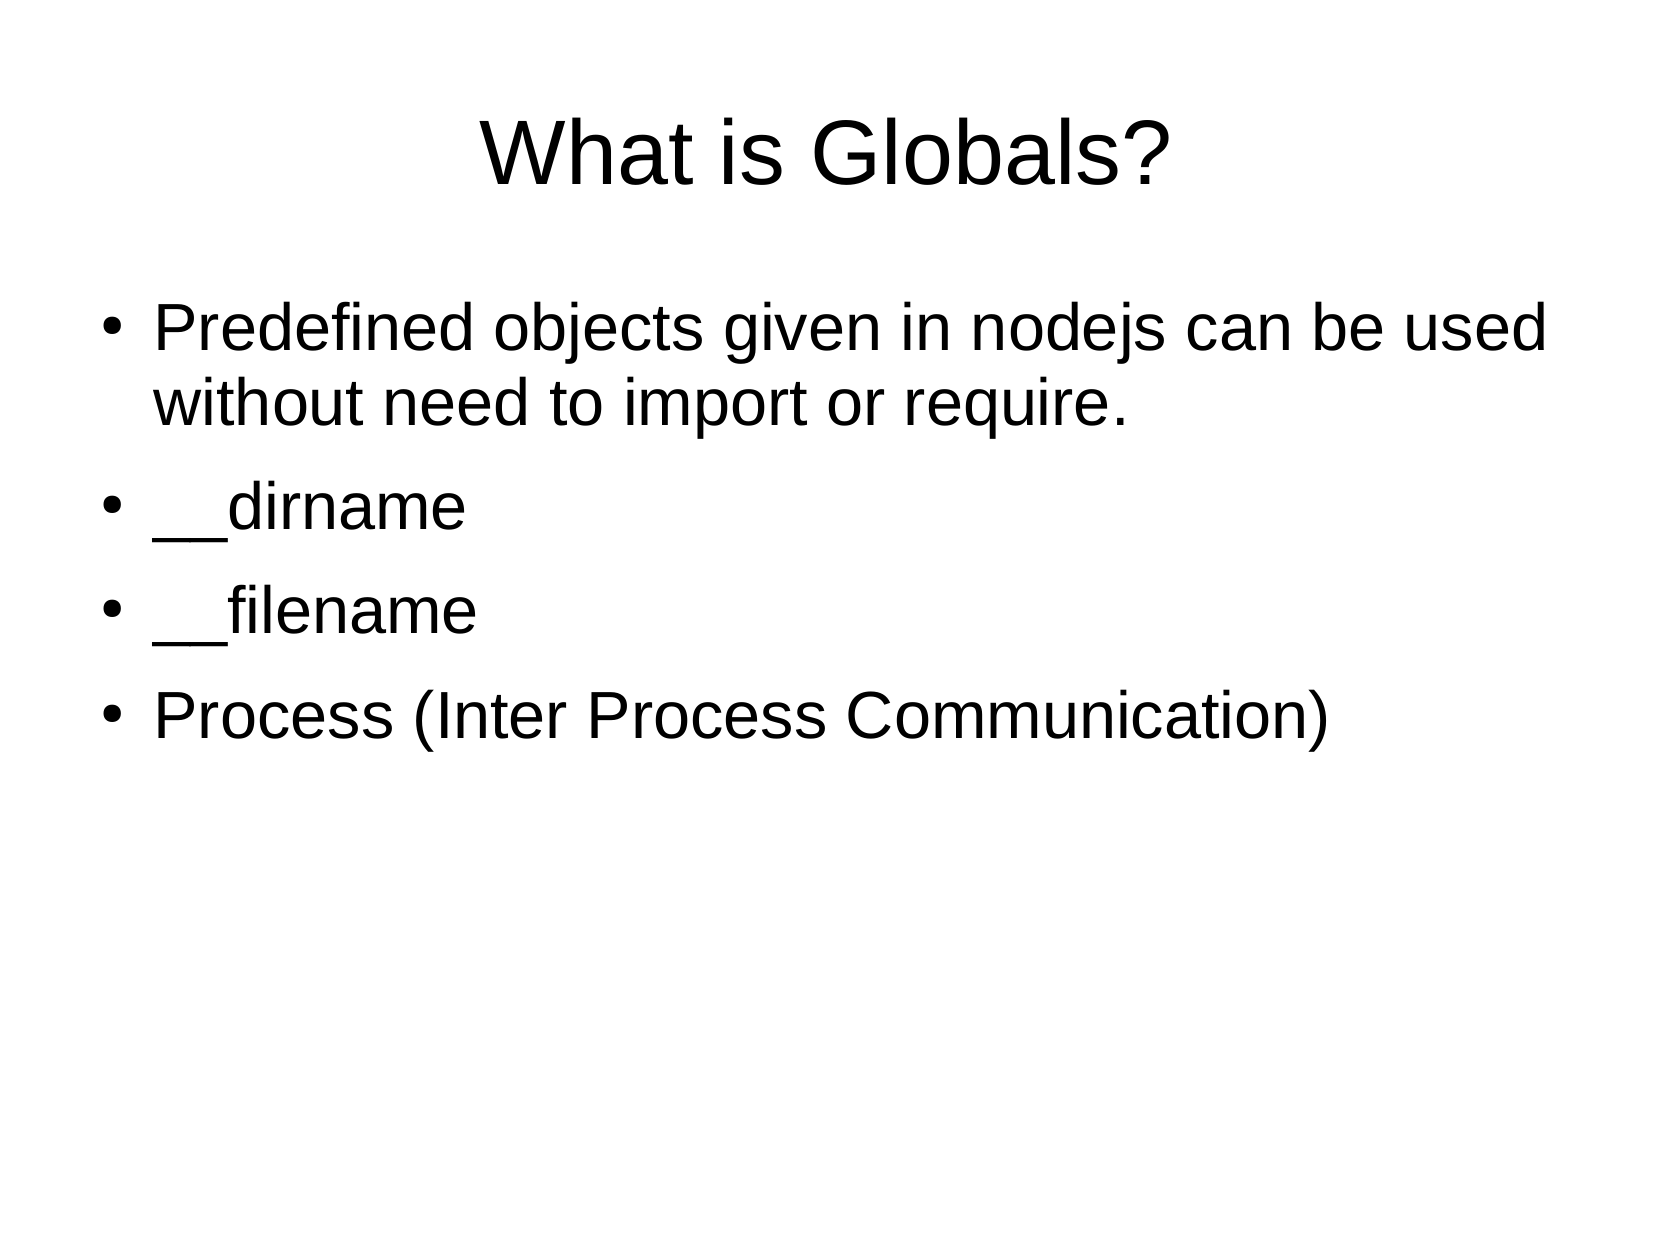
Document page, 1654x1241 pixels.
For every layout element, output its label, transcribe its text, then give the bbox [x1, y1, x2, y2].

title What is Globals? [82, 49, 1571, 257]
list Predefined objects given in nodejs can be used without need to import or require. __dirname __filename Process (Inter Process Communication) [82, 290, 1571, 1010]
